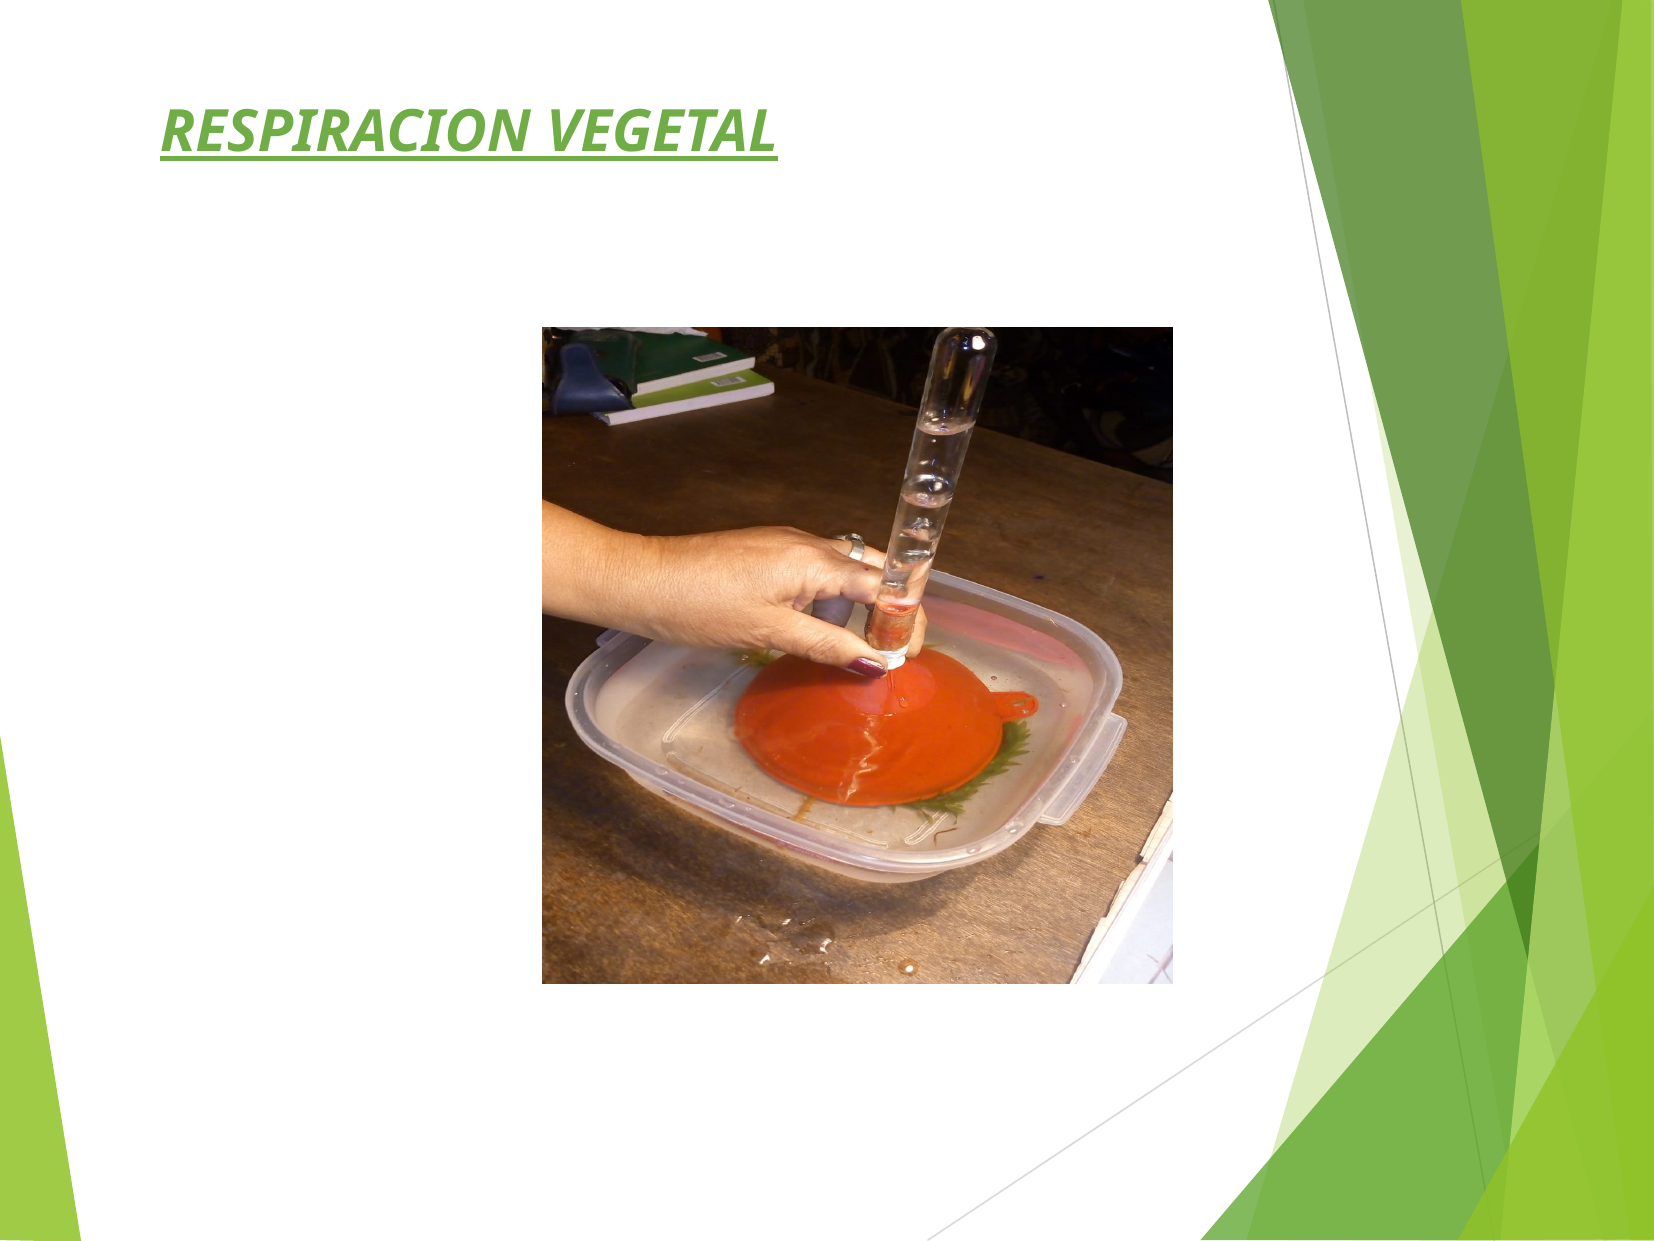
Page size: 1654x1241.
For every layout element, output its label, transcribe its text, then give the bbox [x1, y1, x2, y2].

text_box RESPIRACION VEGETAL [145, 86, 923, 172]
picture [542, 327, 1173, 984]
